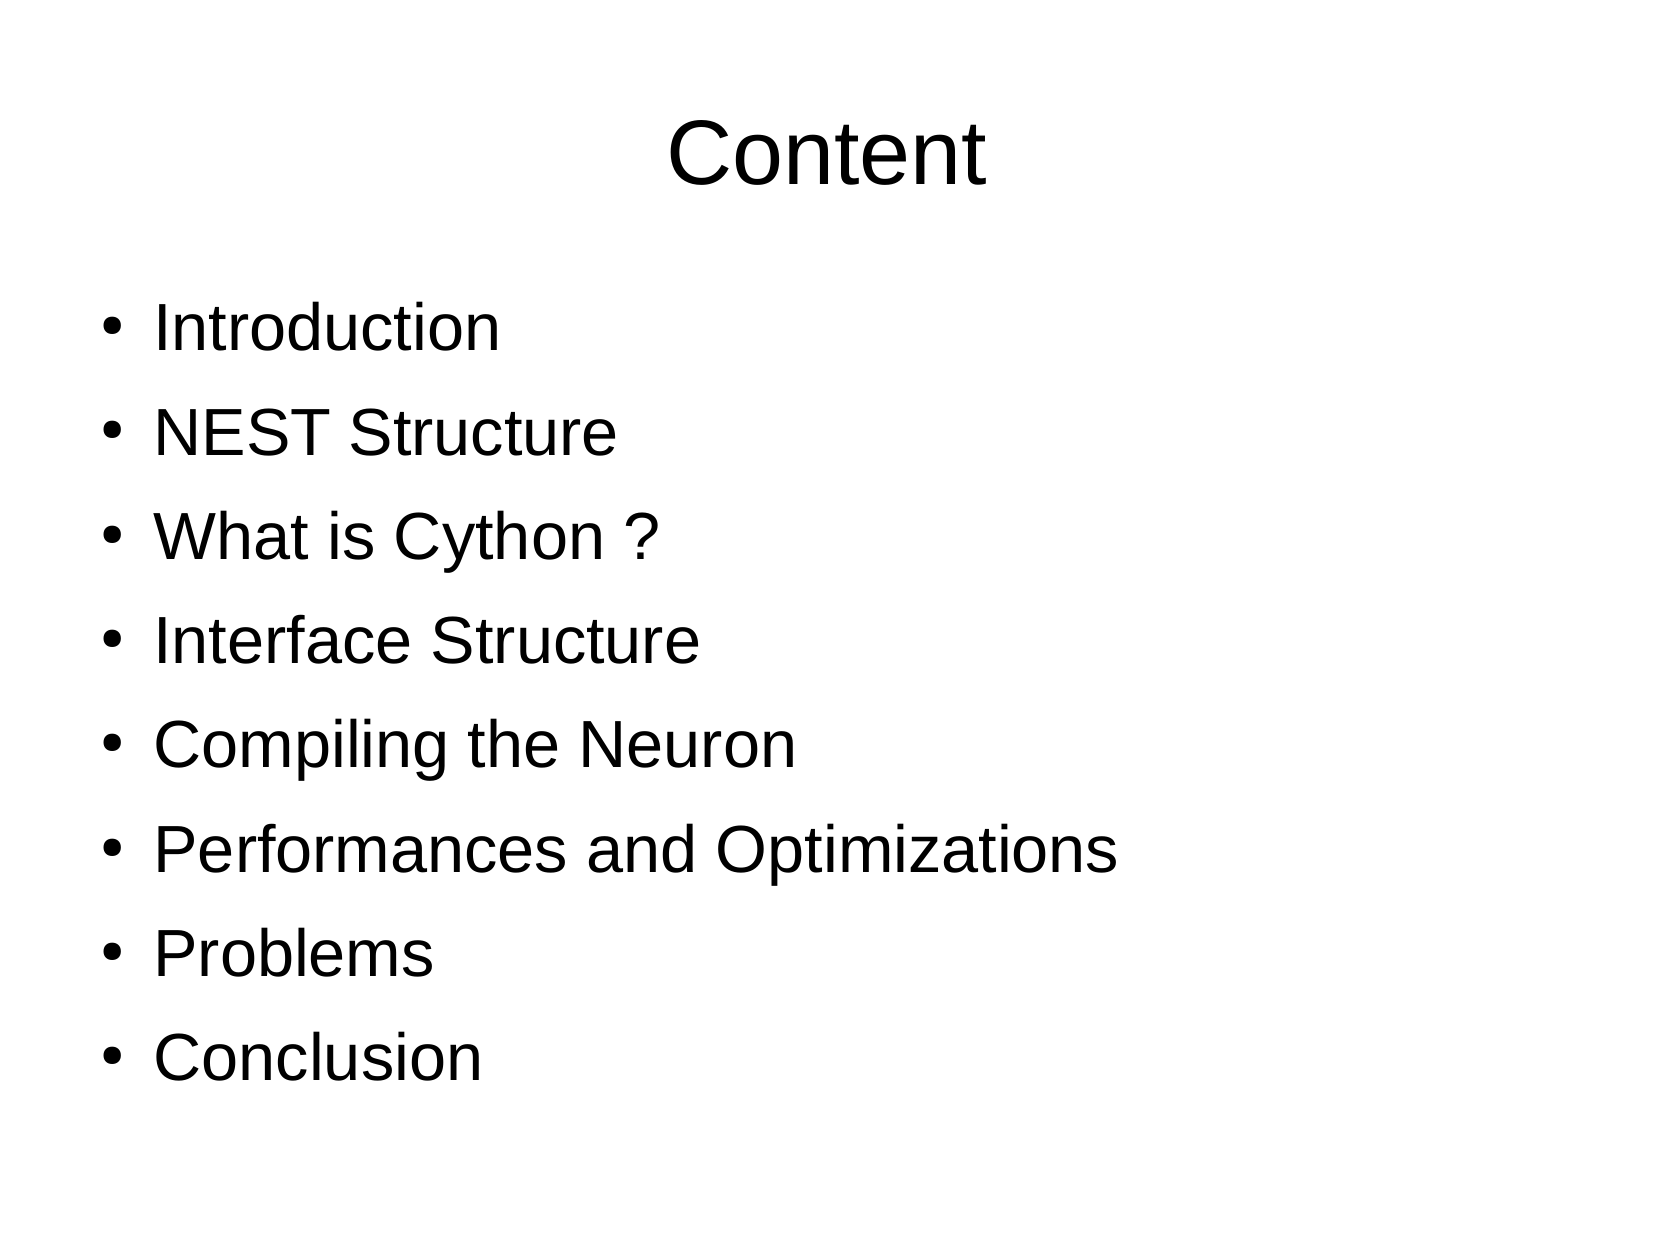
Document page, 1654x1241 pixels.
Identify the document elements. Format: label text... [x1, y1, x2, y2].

list Introduction NEST Structure What is Cython ? Interface Structure Compiling the Neuron Performances and Optimizations Problems Conclusion [82, 290, 1538, 1171]
title Content [82, 49, 1571, 257]
